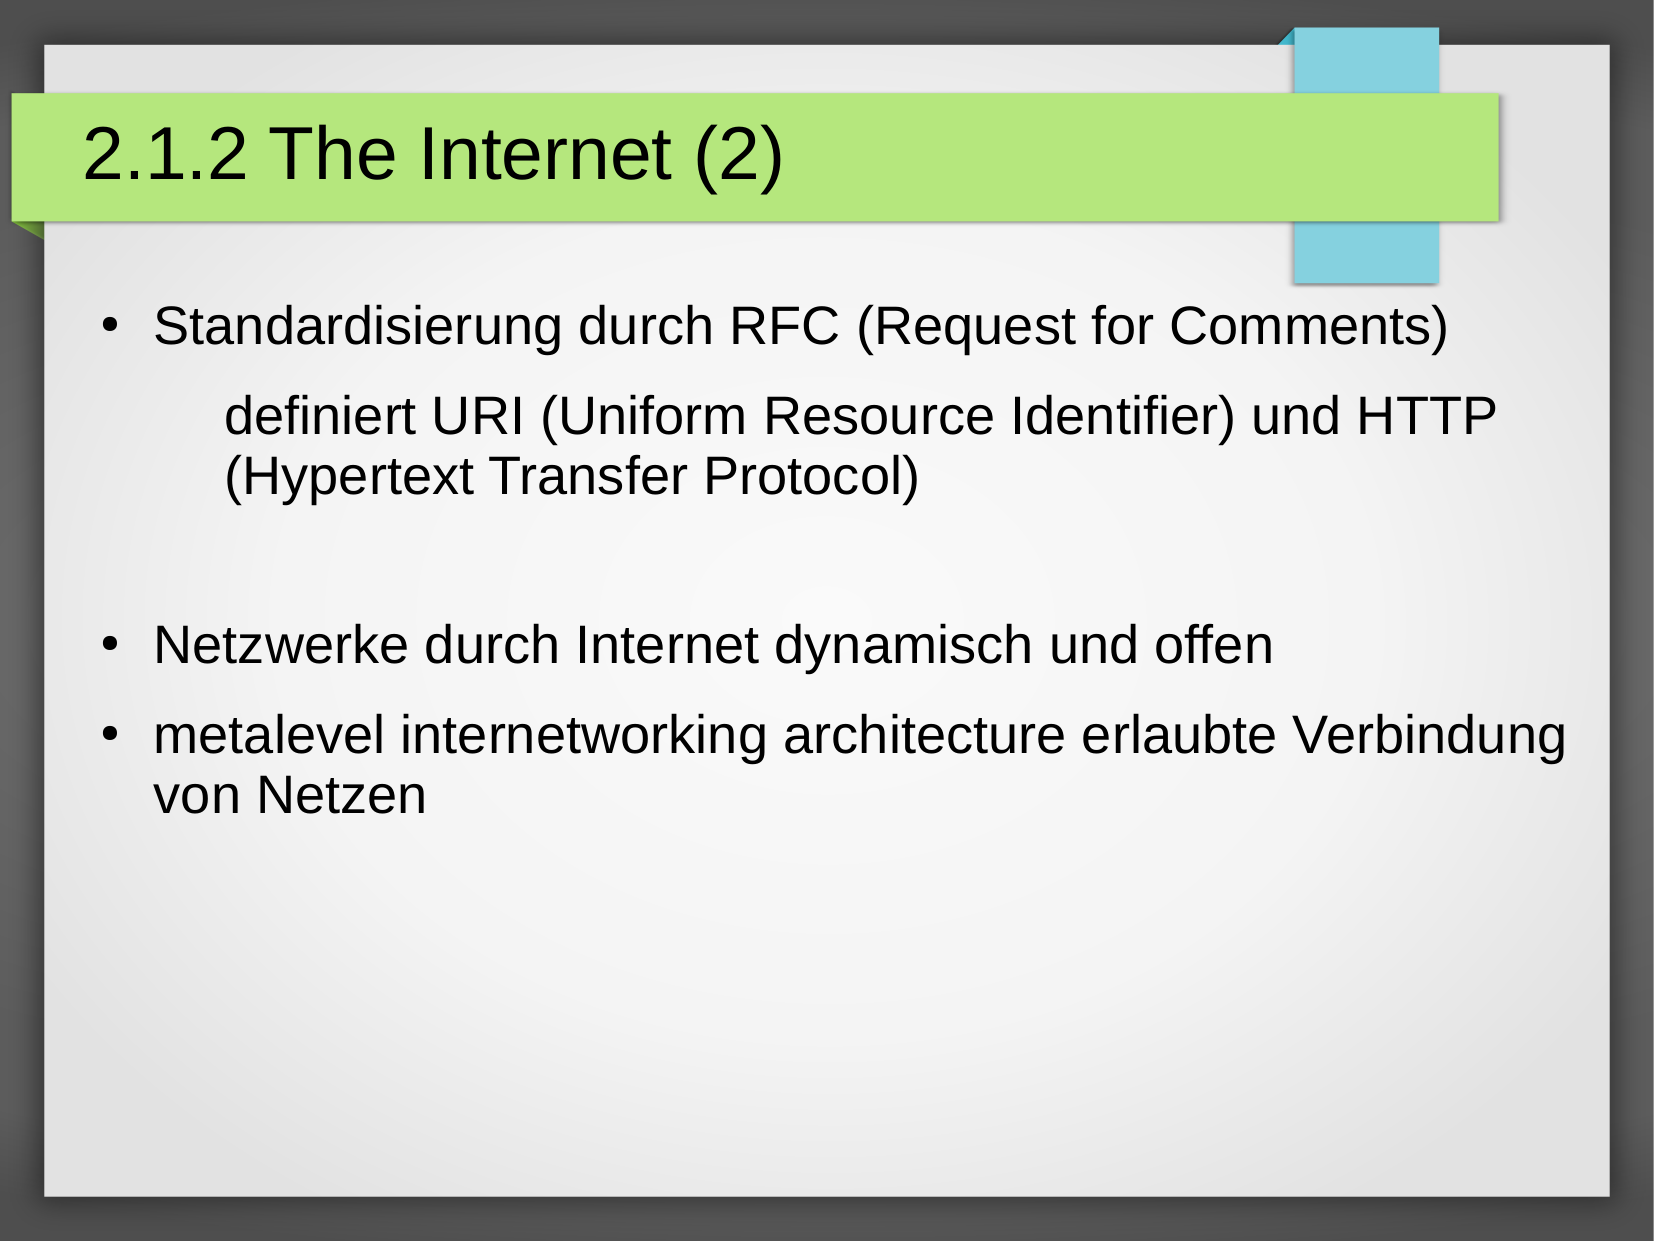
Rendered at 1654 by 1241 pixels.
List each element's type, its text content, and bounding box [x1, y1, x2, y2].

title 2.1.2 The Internet (2) [82, 94, 1264, 213]
picture [0, 0, 1654, 1241]
list Standardisierung durch RFC (Request for Comments) definiert URI (Uniform Resource Identifier) und HTTP (Hypertext Transfer Protocol) Netzwerke durch Internet dynamisch und offen metalevel internetworking architecture erlaubte Verbindung von Netzen [82, 295, 1571, 1015]
